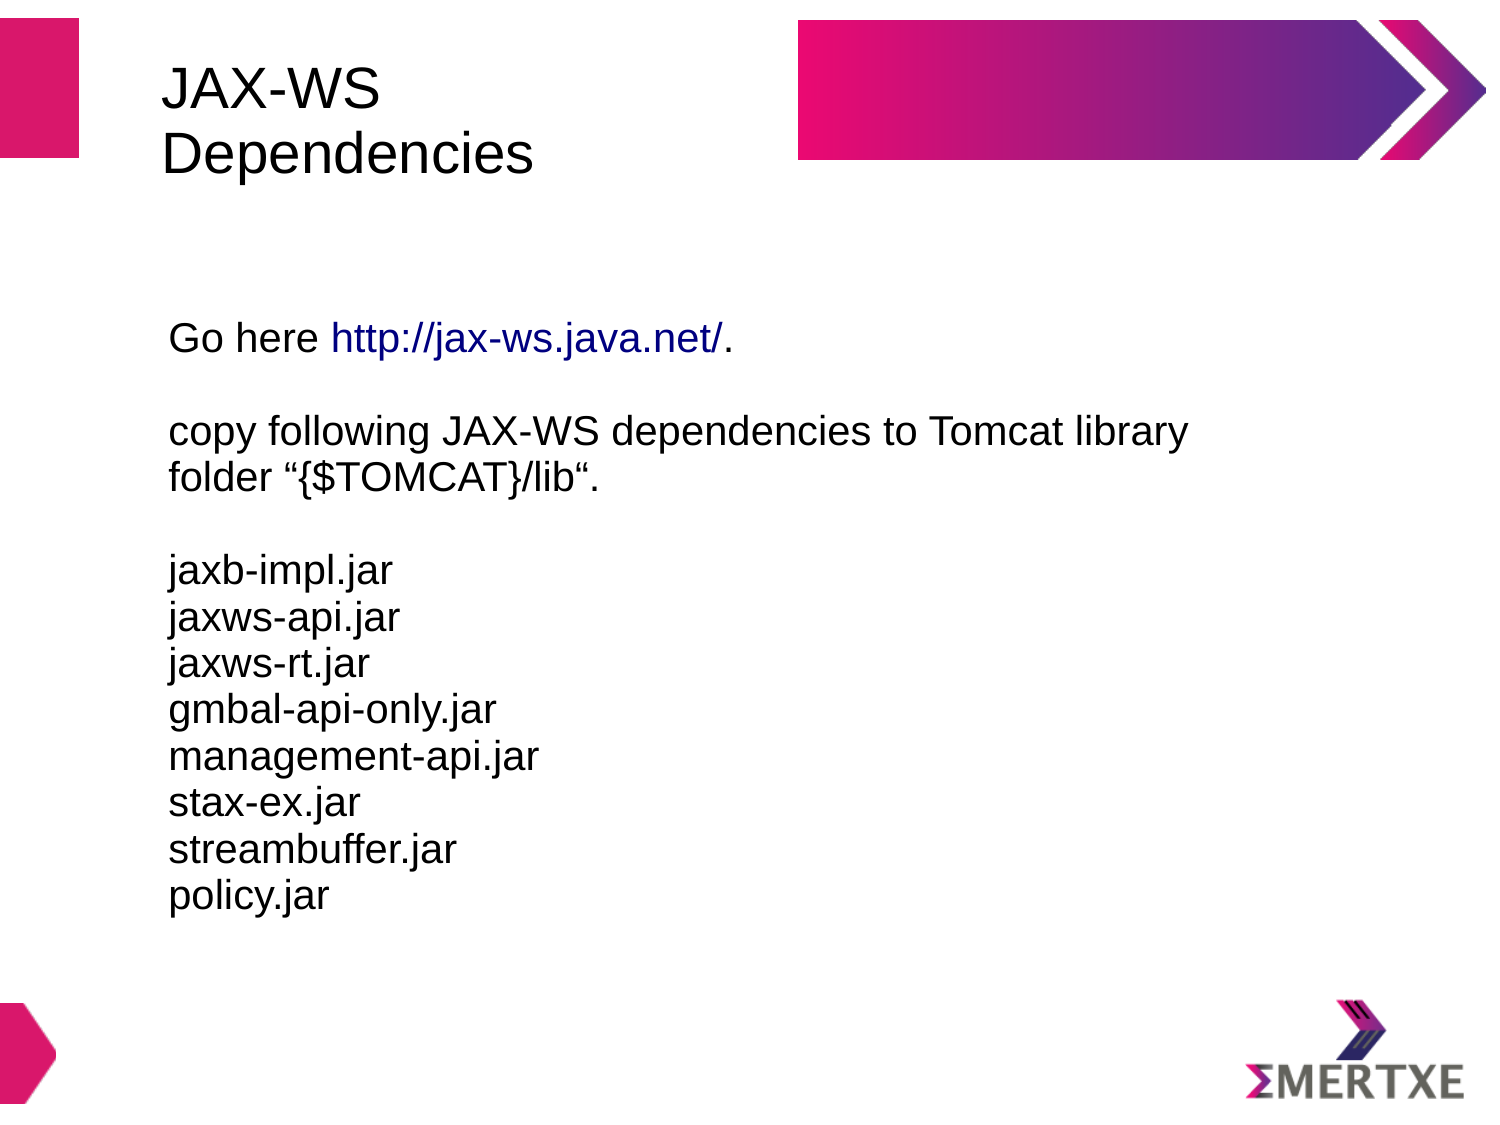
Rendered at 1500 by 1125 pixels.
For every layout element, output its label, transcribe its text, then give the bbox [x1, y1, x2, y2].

text_box Go here http://jax-ws.java.net/. copy following JAX-WS dependencies to Tomcat library folder “{$TOMCAT}/lib“. jaxb-impl.jar jaxws-api.jar jaxws-rt.jar gmbal-api-only.jar management-api.jar stax-ex.jar streambuffer.jar policy.jar [153, 307, 1252, 934]
text_box JAX-WS Dependencies [146, 48, 738, 194]
picture [798, 20, 1486, 160]
picture [1245, 996, 1465, 1099]
